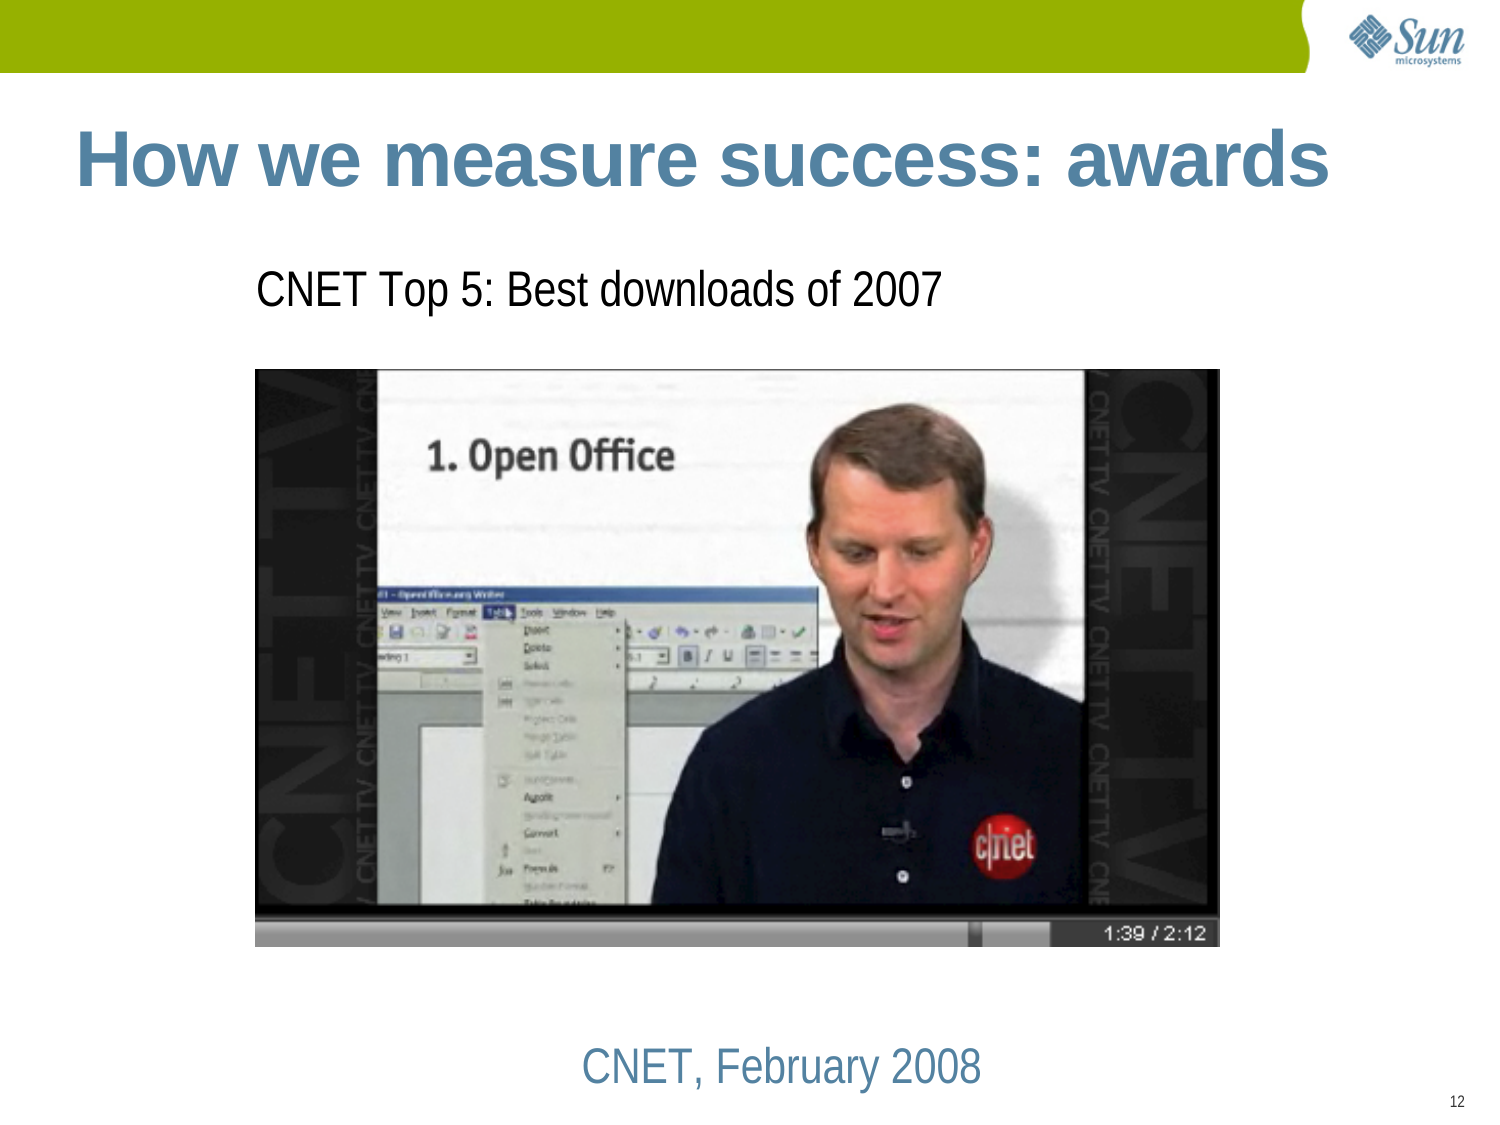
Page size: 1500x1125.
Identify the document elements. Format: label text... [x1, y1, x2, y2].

picture [0, 0, 1500, 73]
title How we measure success: awards [75, 123, 1437, 227]
text_box CNET Top 5: Best downloads of 2007 [255, 267, 1340, 327]
picture [255, 369, 1220, 947]
text_box CNET, February 2008 [280, 1044, 983, 1125]
